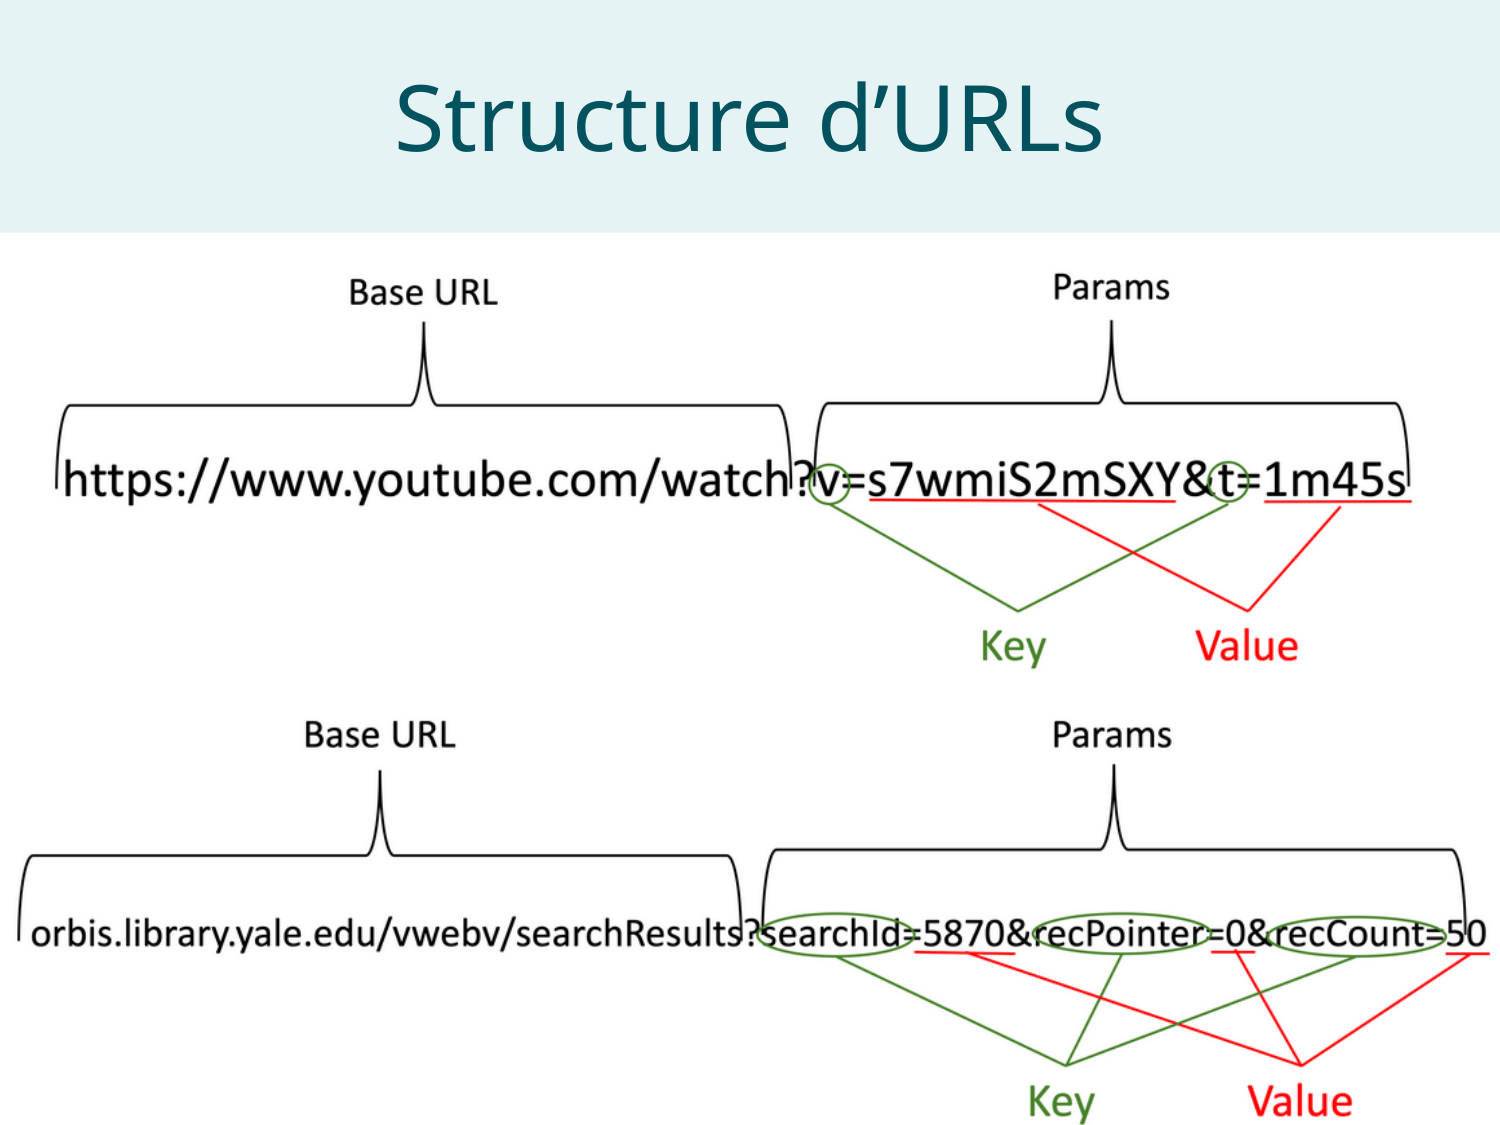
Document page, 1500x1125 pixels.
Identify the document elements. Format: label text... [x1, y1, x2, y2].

title Structure d’URLs [0, 0, 1500, 233]
picture [41, 239, 1457, 698]
picture [4, 713, 1500, 1125]
